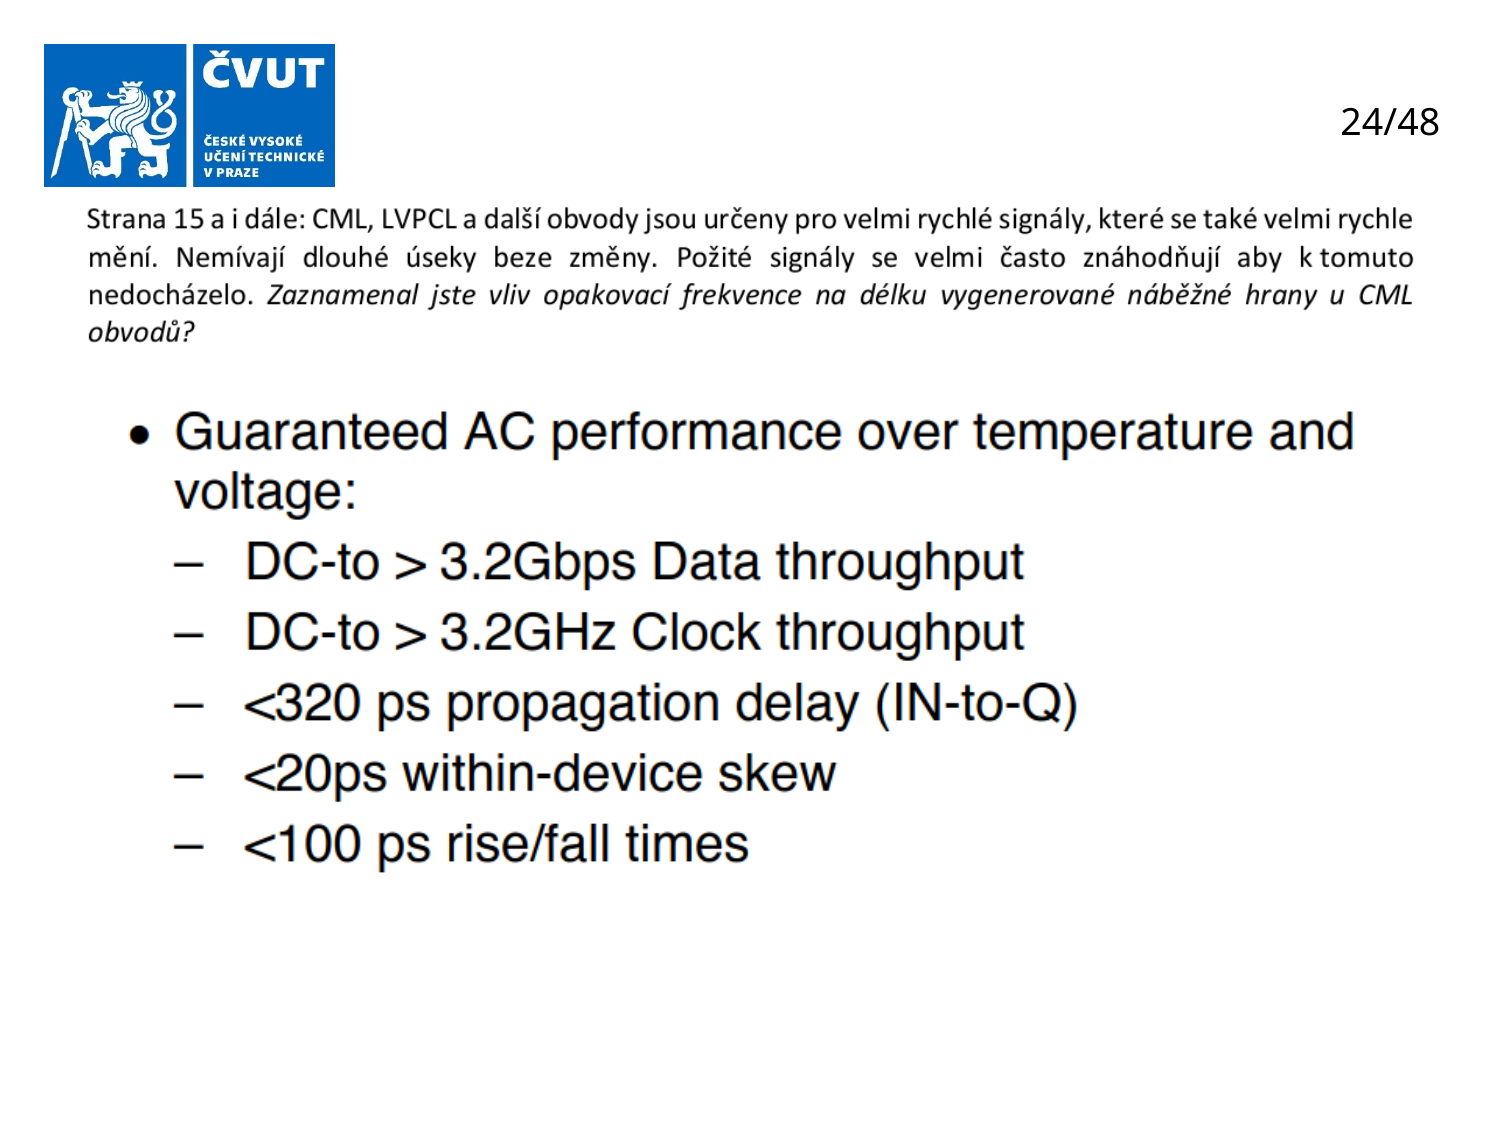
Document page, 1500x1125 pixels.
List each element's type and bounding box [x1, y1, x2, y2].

text_box [15, 354, 1486, 539]
picture [44, 44, 335, 187]
picture [75, 198, 1426, 354]
picture [75, 404, 1426, 882]
